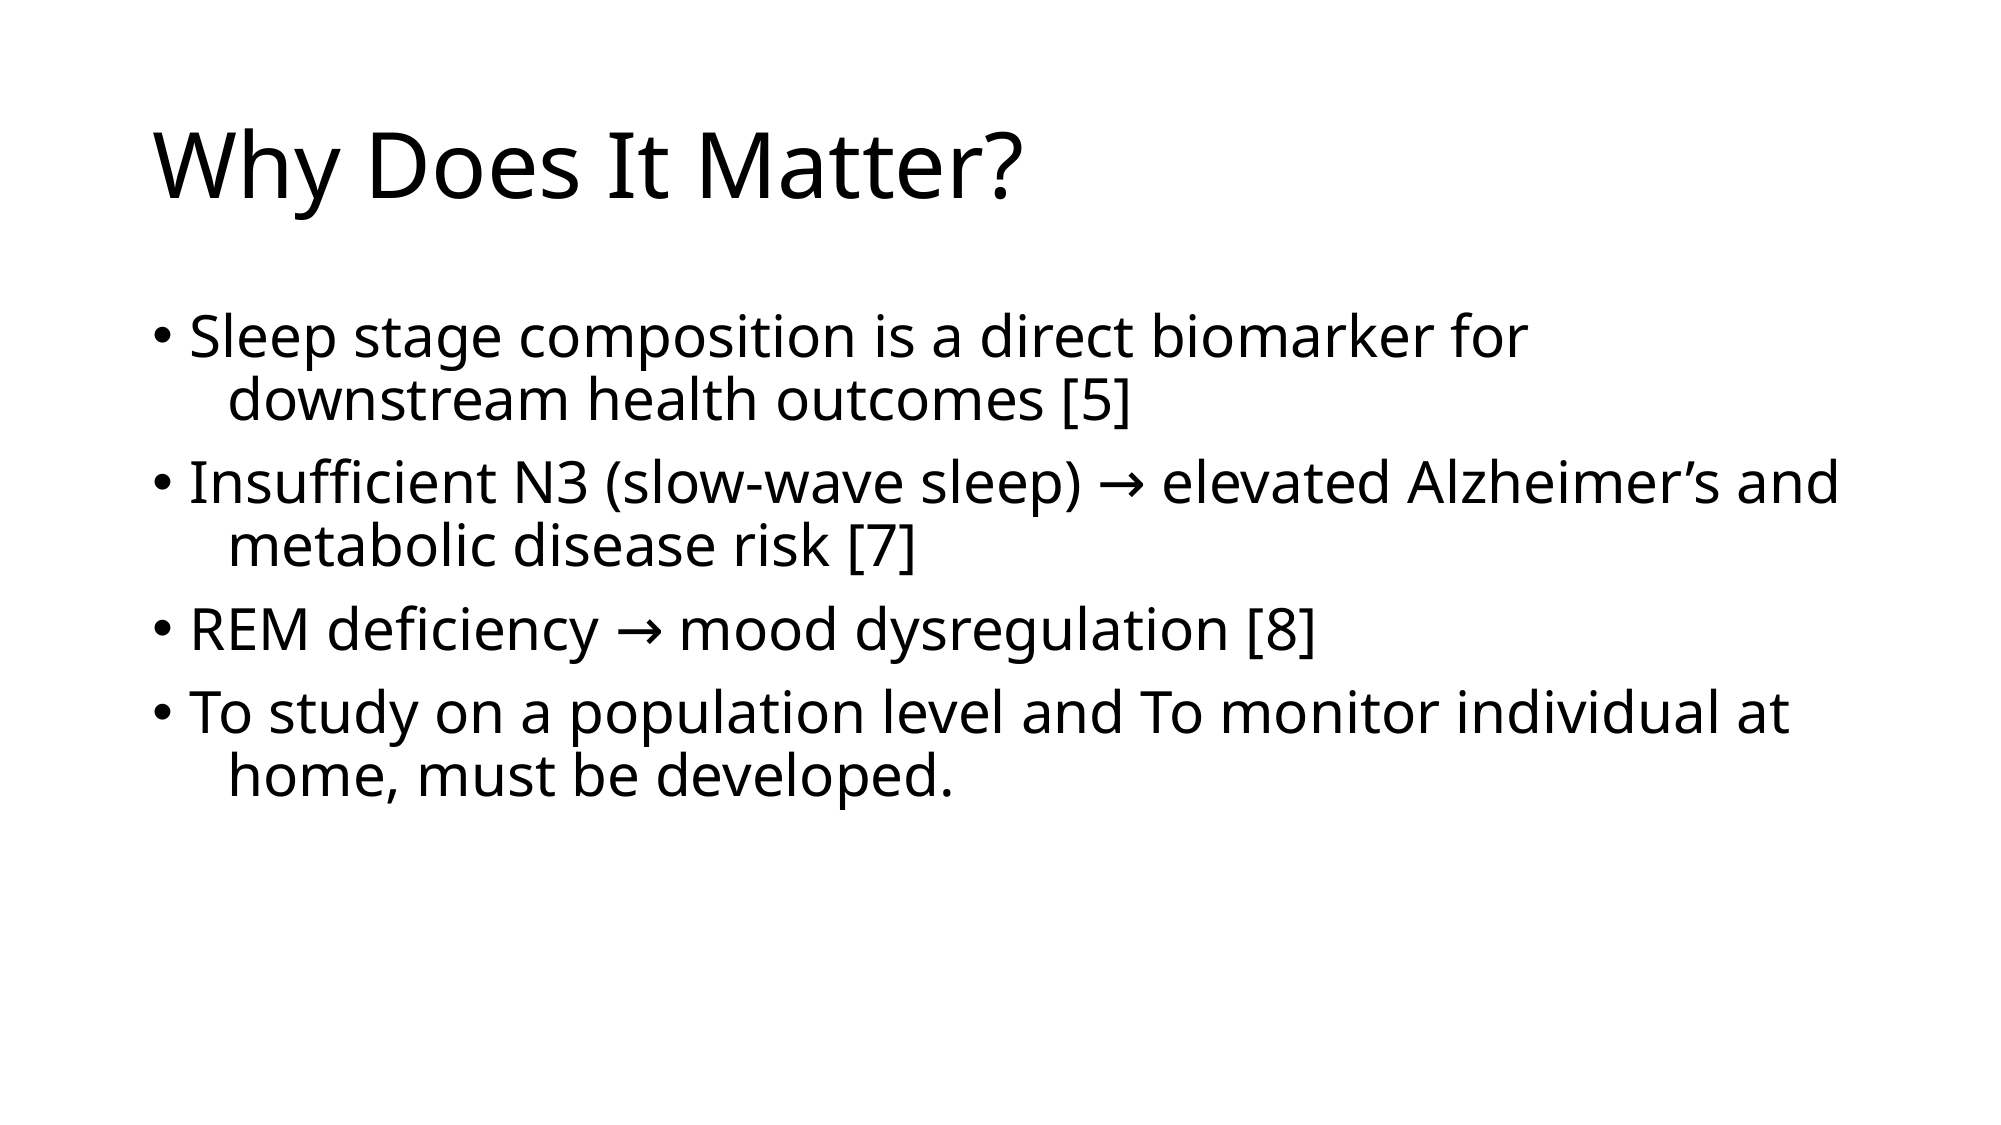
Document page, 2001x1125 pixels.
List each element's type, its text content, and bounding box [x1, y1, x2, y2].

title Why Does It Matter? [137, 59, 1863, 278]
list Sleep stage composition is a direct biomarker for downstream health outcomes [5] Insufficient N3 (slow-wave sleep) → elevated Alzheimer’s and metabolic disease risk [7] REM deficiency → mood dysregulation [8] To study on a population level and To monitor individual at home, must be developed. [137, 299, 1863, 1014]
